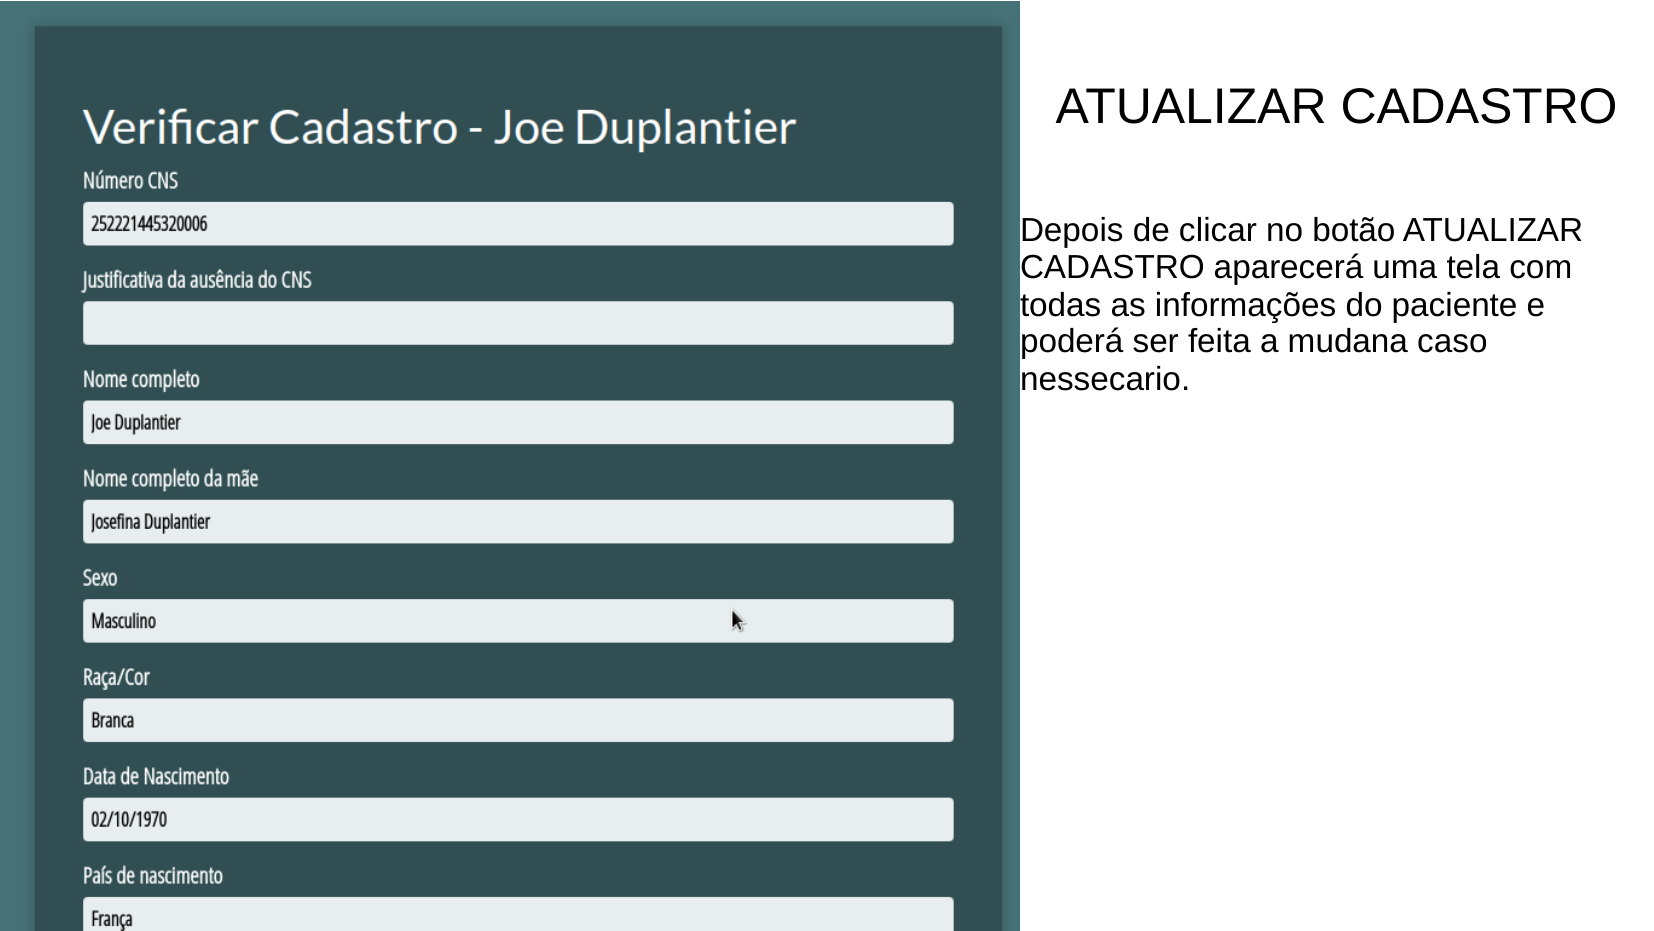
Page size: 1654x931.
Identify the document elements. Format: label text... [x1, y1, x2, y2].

text_box Depois de clicar no botão ATUALIZAR CADASTRO aparecerá uma tela com todas as informações do paciente e poderá ser feita a mudana caso nessecario. [1019, 211, 1654, 931]
picture [0, 1, 1020, 931]
subtitle ATUALIZAR CADASTRO [1020, 1, 1654, 211]
